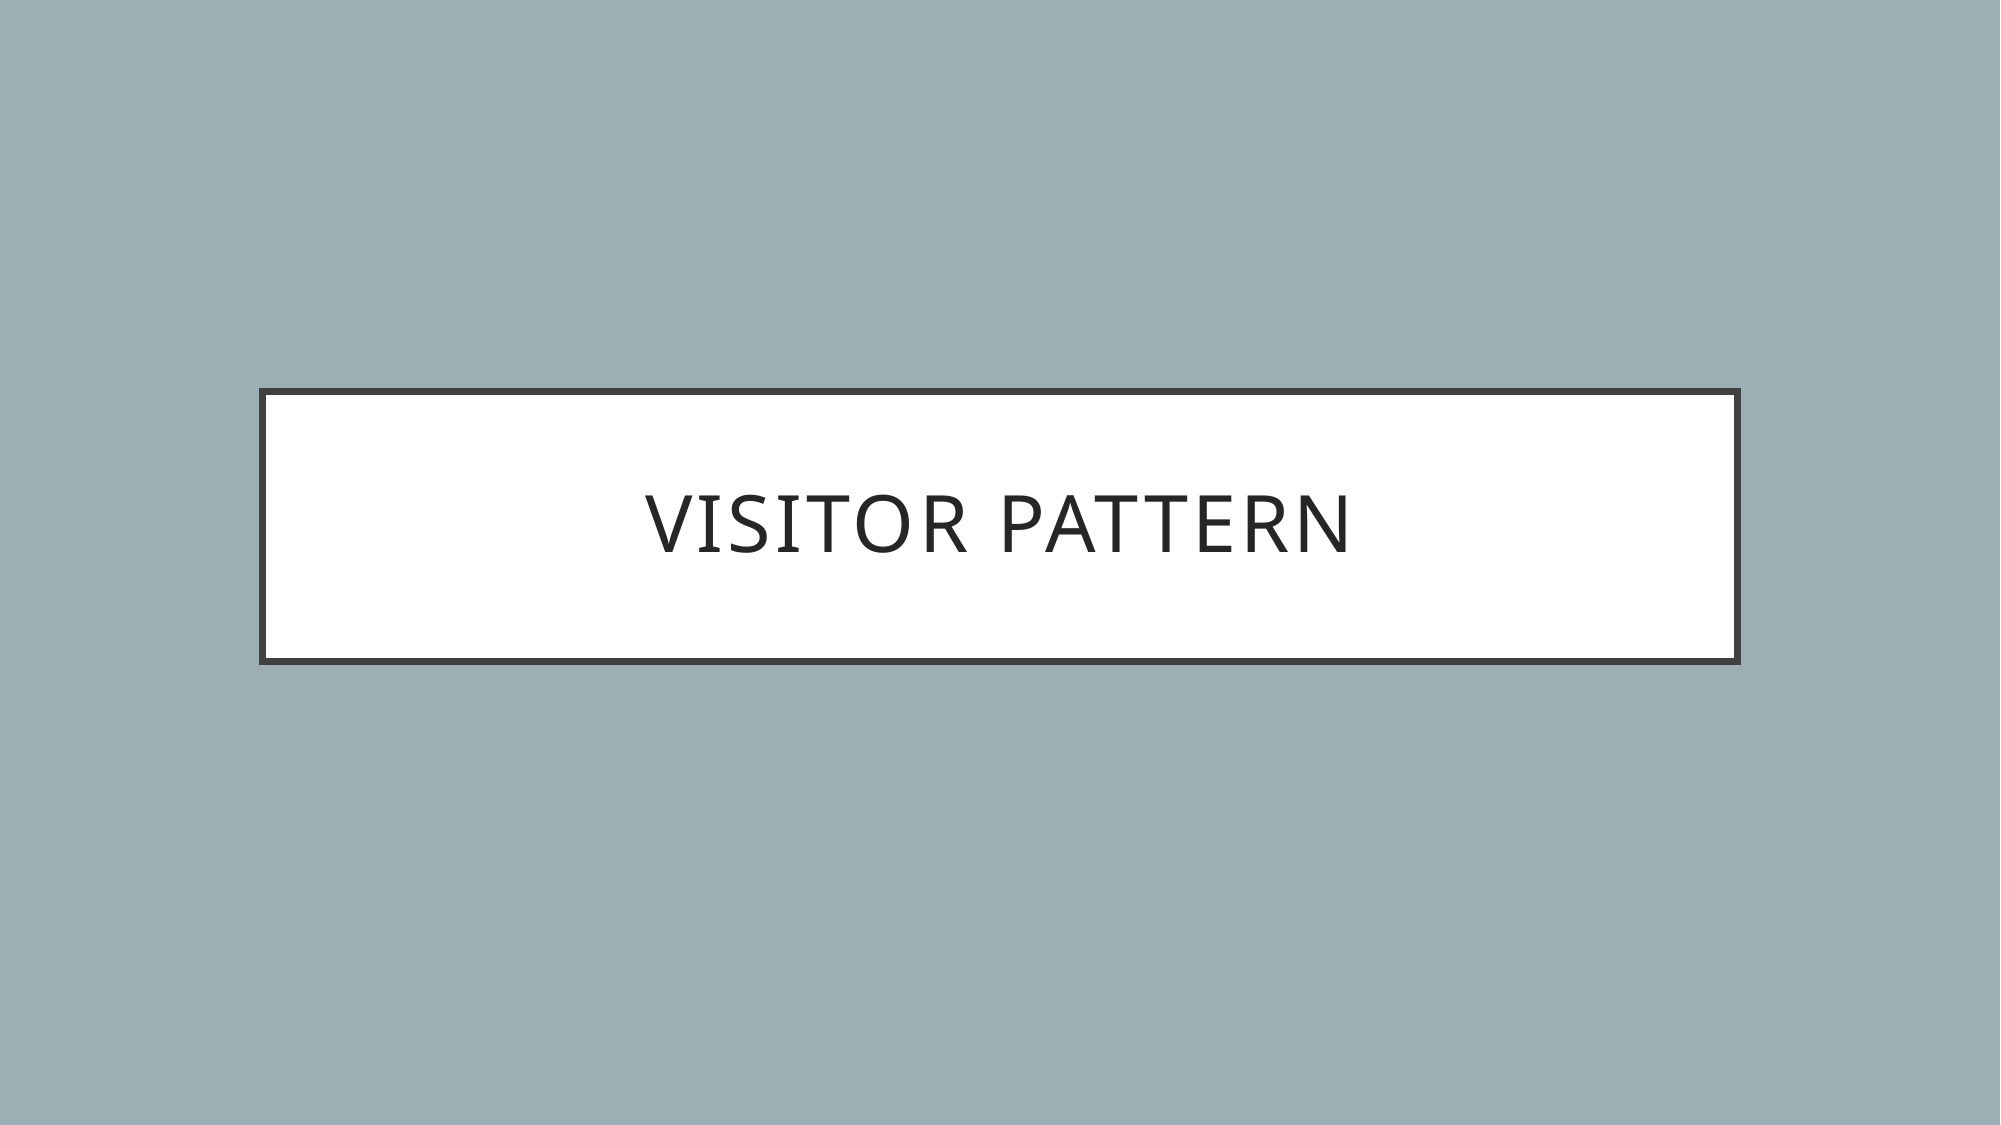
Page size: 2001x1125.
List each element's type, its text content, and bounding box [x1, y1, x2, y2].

title Visitor Pattern [262, 391, 1738, 662]
